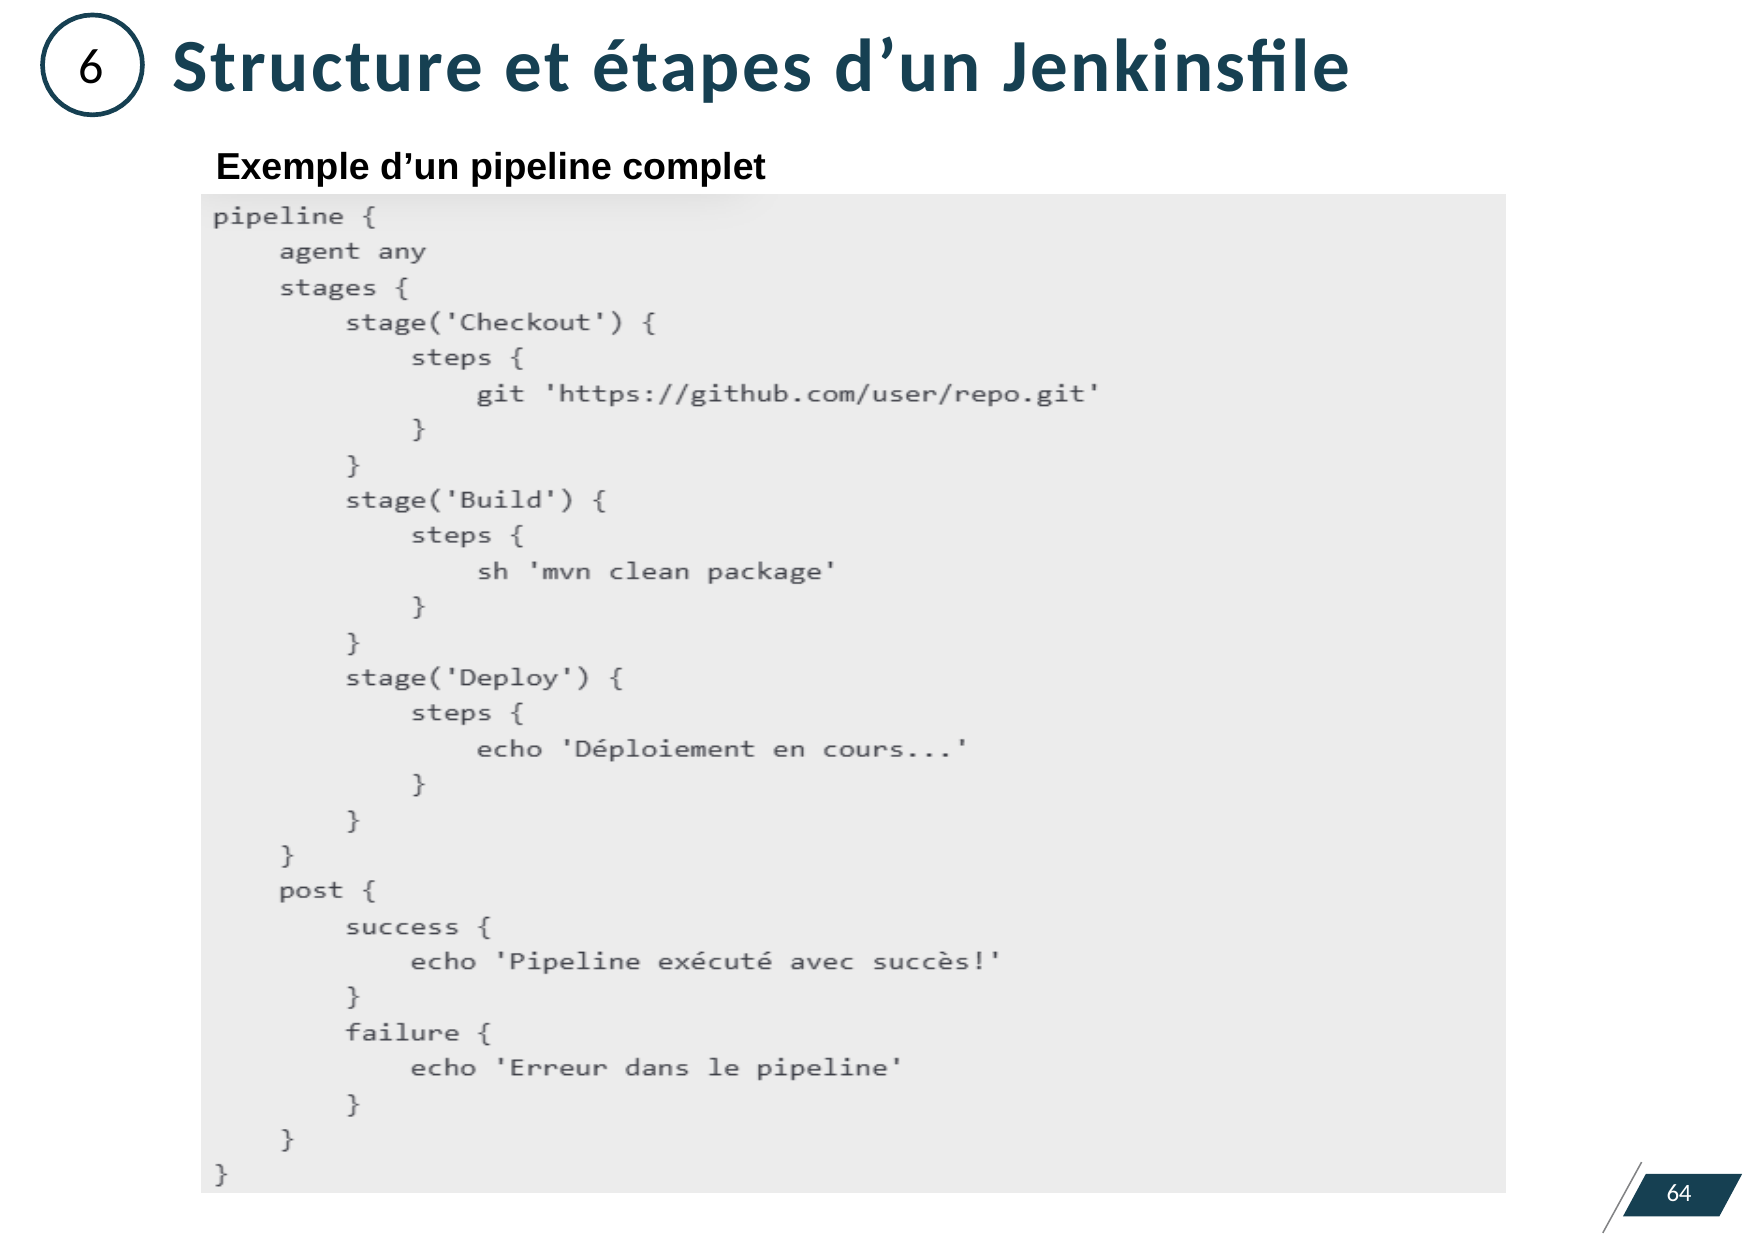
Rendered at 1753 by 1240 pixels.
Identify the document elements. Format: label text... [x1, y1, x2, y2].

text_box Exemple d’un pipeline complet [201, 135, 1102, 195]
text_box 6 [76, 31, 108, 94]
text_box 64 [1638, 1169, 1707, 1215]
title Structure et étapes d’un Jenkinsfile [172, 16, 1580, 107]
picture [201, 194, 1506, 1193]
